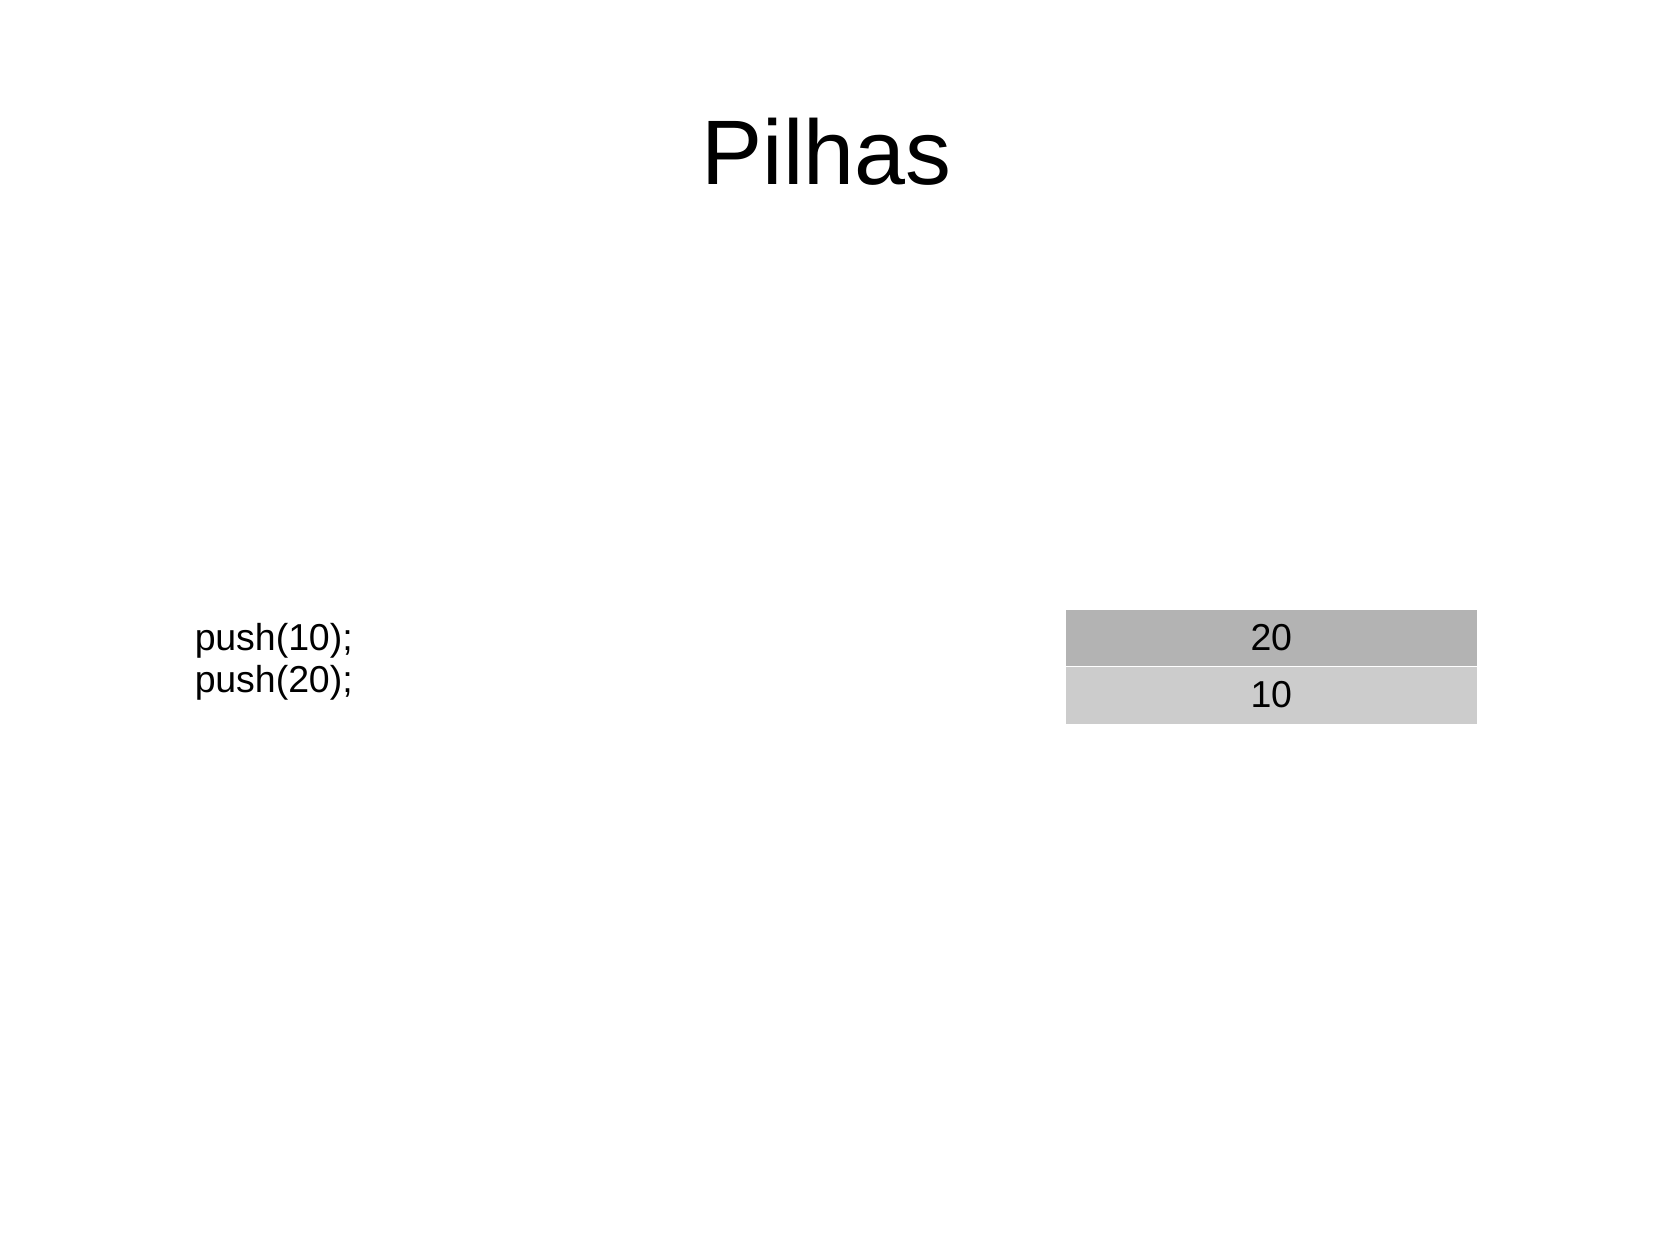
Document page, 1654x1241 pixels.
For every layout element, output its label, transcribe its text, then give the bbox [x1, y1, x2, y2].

table_cell 10 [1066, 667, 1477, 724]
title Pilhas [82, 49, 1571, 257]
table_header 20 [1066, 610, 1477, 666]
text_box push(10); push(20); [180, 609, 449, 709]
